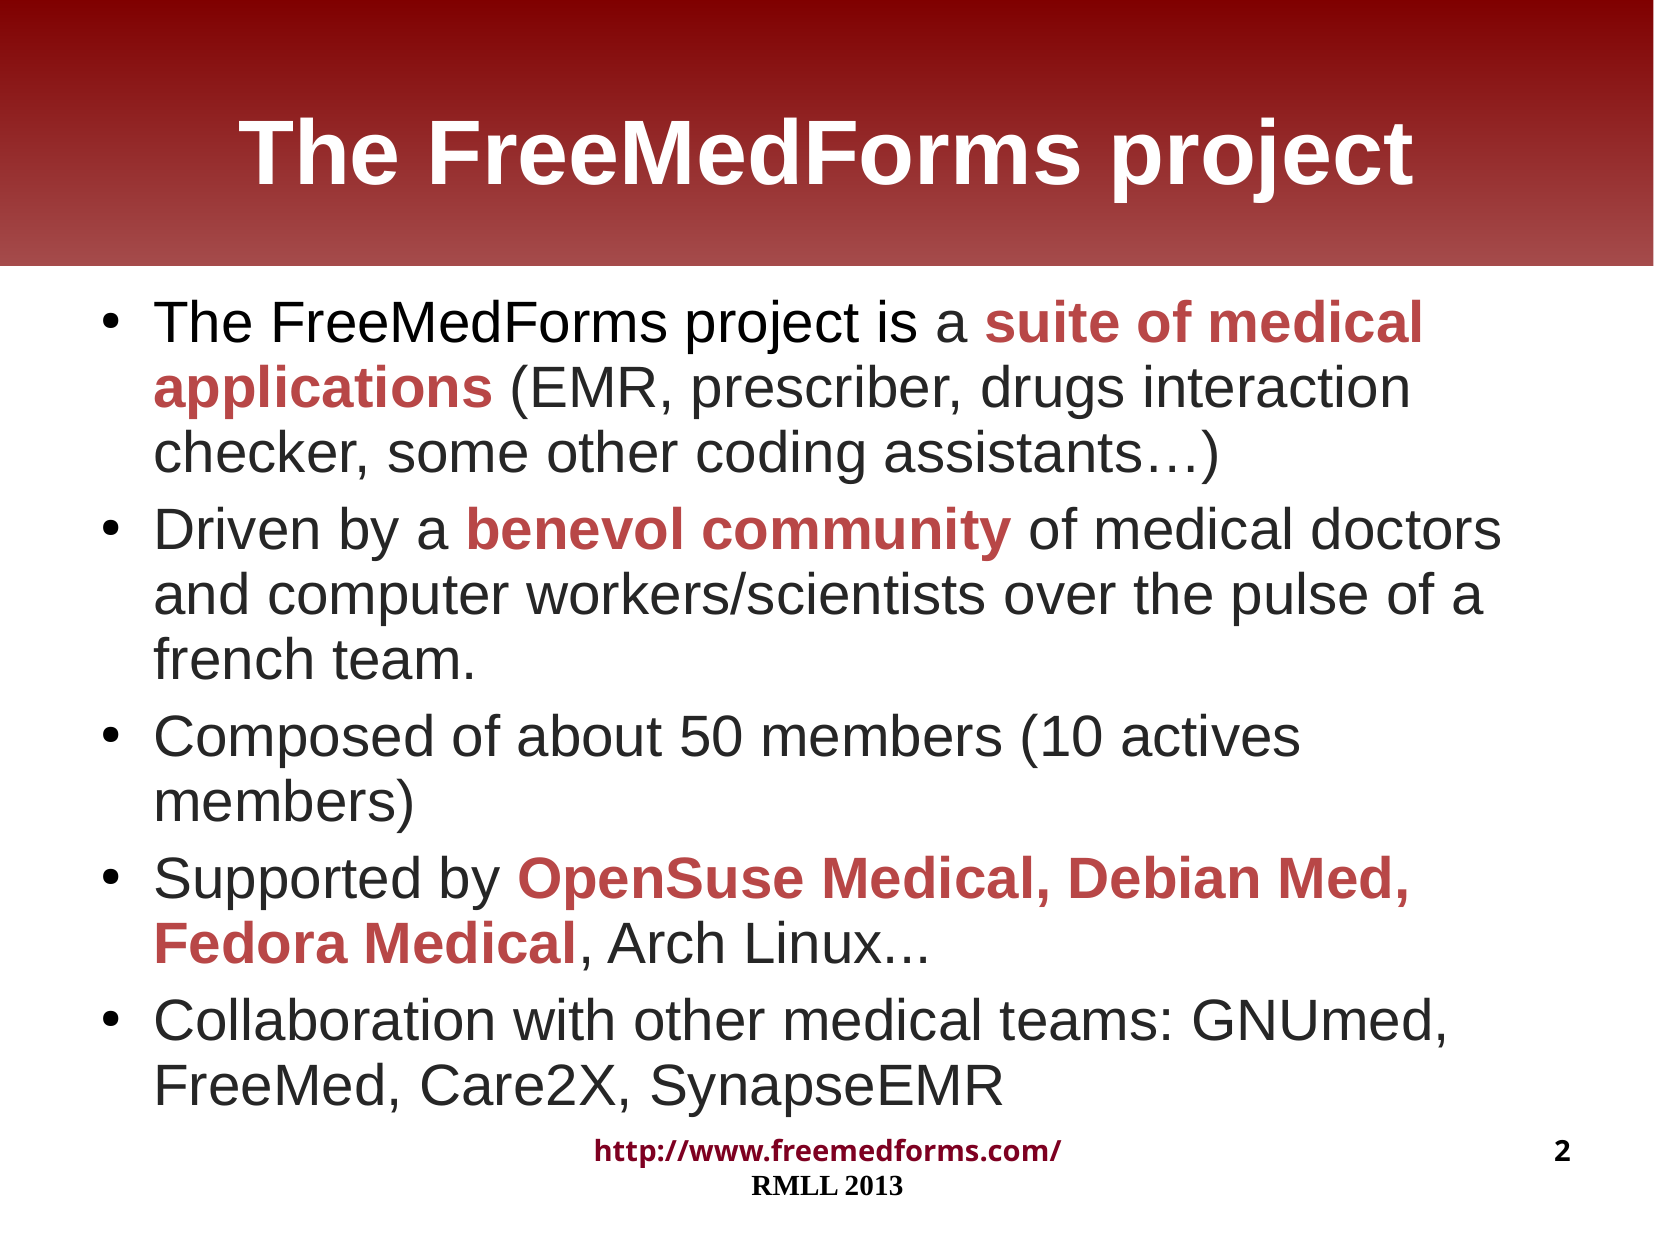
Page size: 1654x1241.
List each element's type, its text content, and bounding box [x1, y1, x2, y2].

title The FreeMedForms project [29, 49, 1625, 257]
list The FreeMedForms project is a suite of medical applications (EMR, prescriber, drugs interaction checker, some other coding assistants…) Driven by a benevol community of medical doctors and computer workers/scientists over the pulse of a french team. Composed of about 50 members (10 actives members) Supported by OpenSuse Medical, Debian Med, Fedora Medical, Arch Linux... Collaboration with other medical teams: GNUmed, FreeMed, Care2X, SynapseEMR [82, 290, 1571, 1118]
